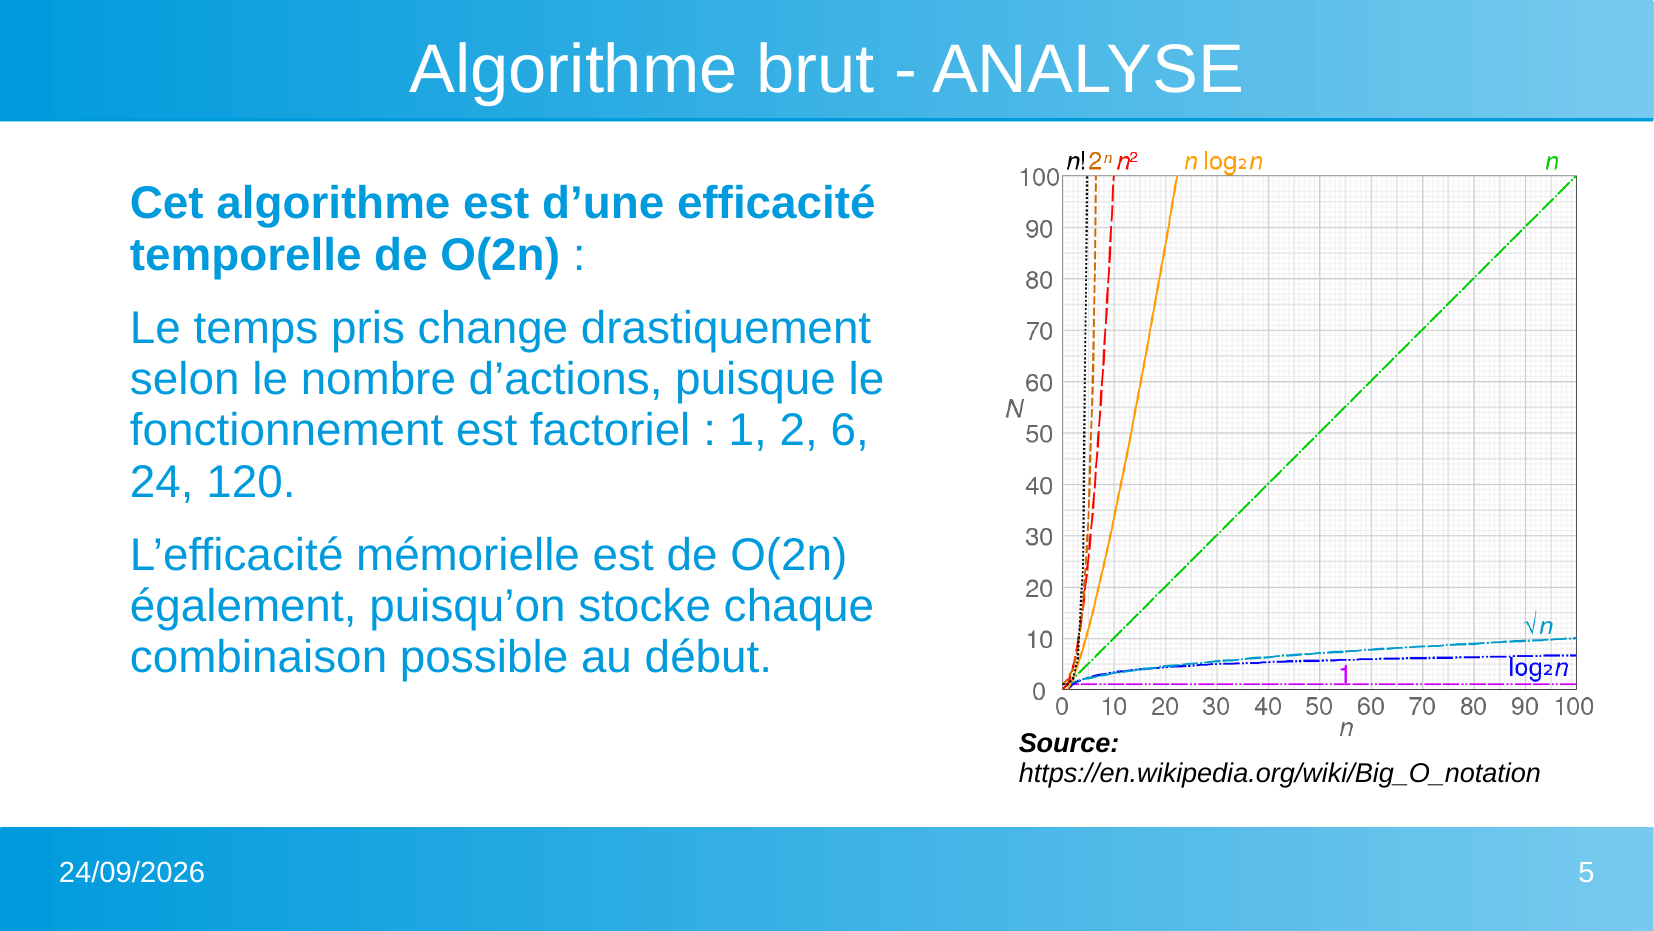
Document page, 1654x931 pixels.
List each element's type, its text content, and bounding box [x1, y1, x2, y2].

picture [1003, 147, 1595, 720]
title Algorithme brut - ANALYSE [59, 29, 1595, 108]
text_box Source: https://en.wikipedia.org/wiki/Big_O_notation [1003, 720, 1625, 827]
list Cet algorithme est d’une efficacité temporelle de O(2n) : Le temps pris change drastiquement selon le nombre d’actions, puisque le fonctionnement est factoriel : 1, 2, 6, 24, 120. L’efficacité mémorielle est de O(2n) également, puisqu’on stocke chaque combinaison possible au début. [59, 177, 886, 827]
